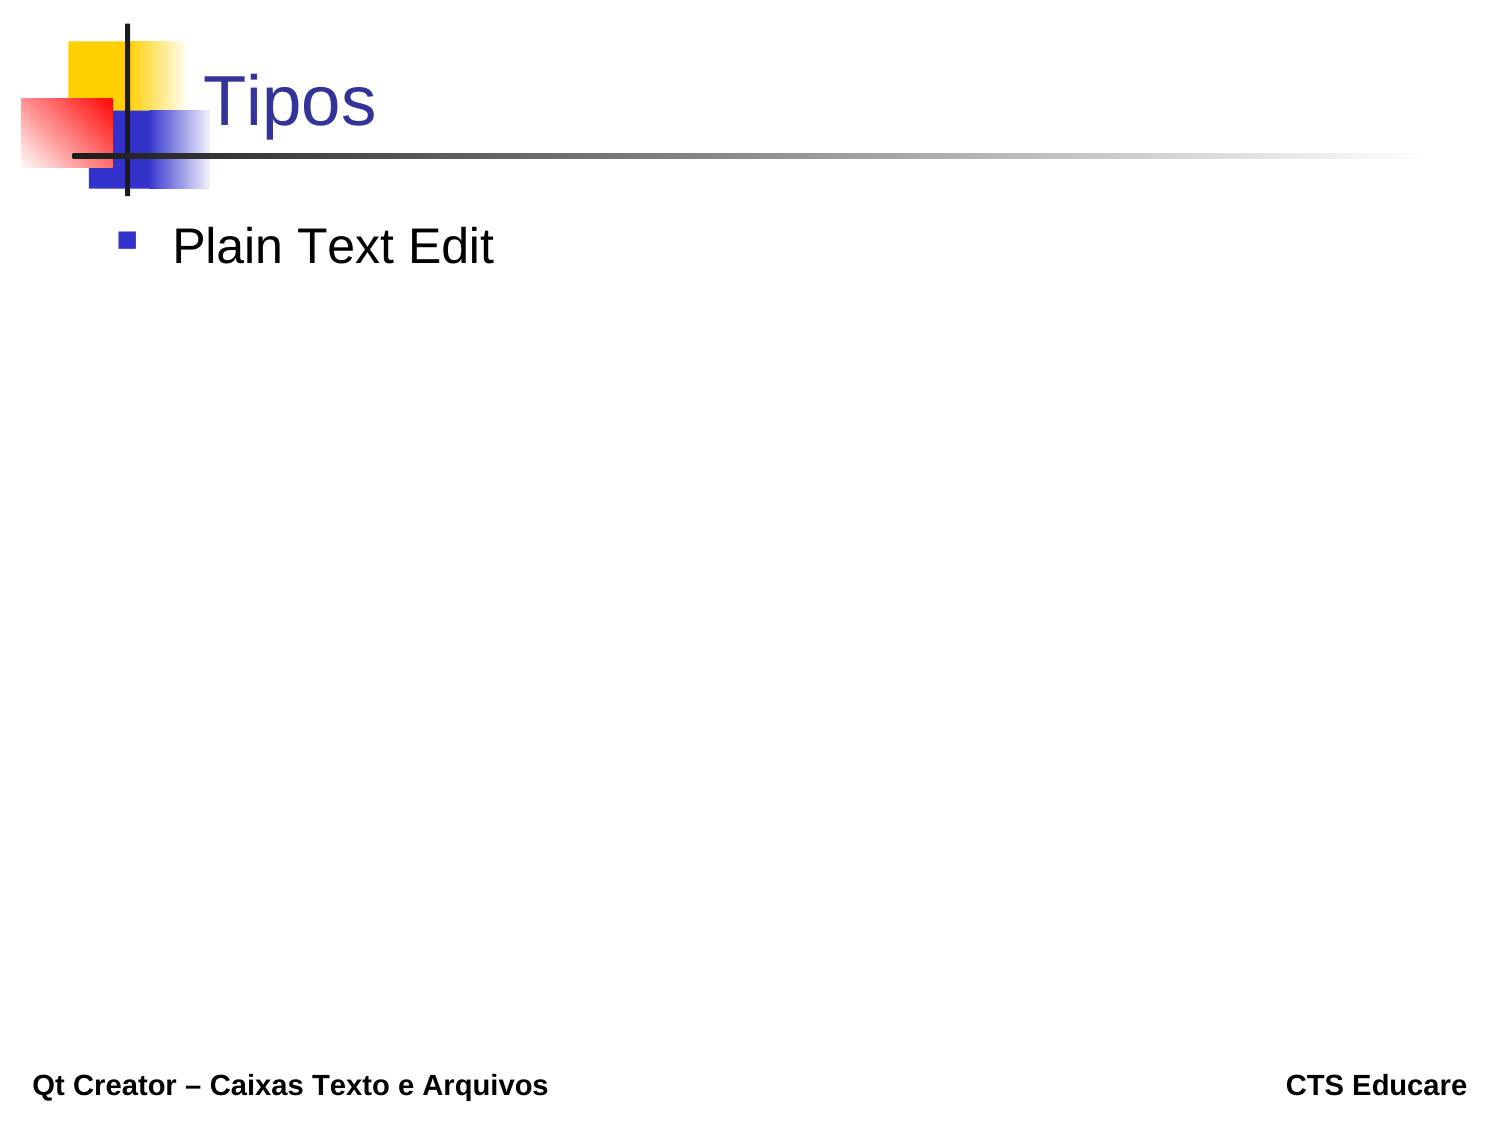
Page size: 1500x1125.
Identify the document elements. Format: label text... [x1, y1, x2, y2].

list Plain Text Edit [100, 206, 1447, 1024]
title Tipos [188, 46, 1468, 149]
